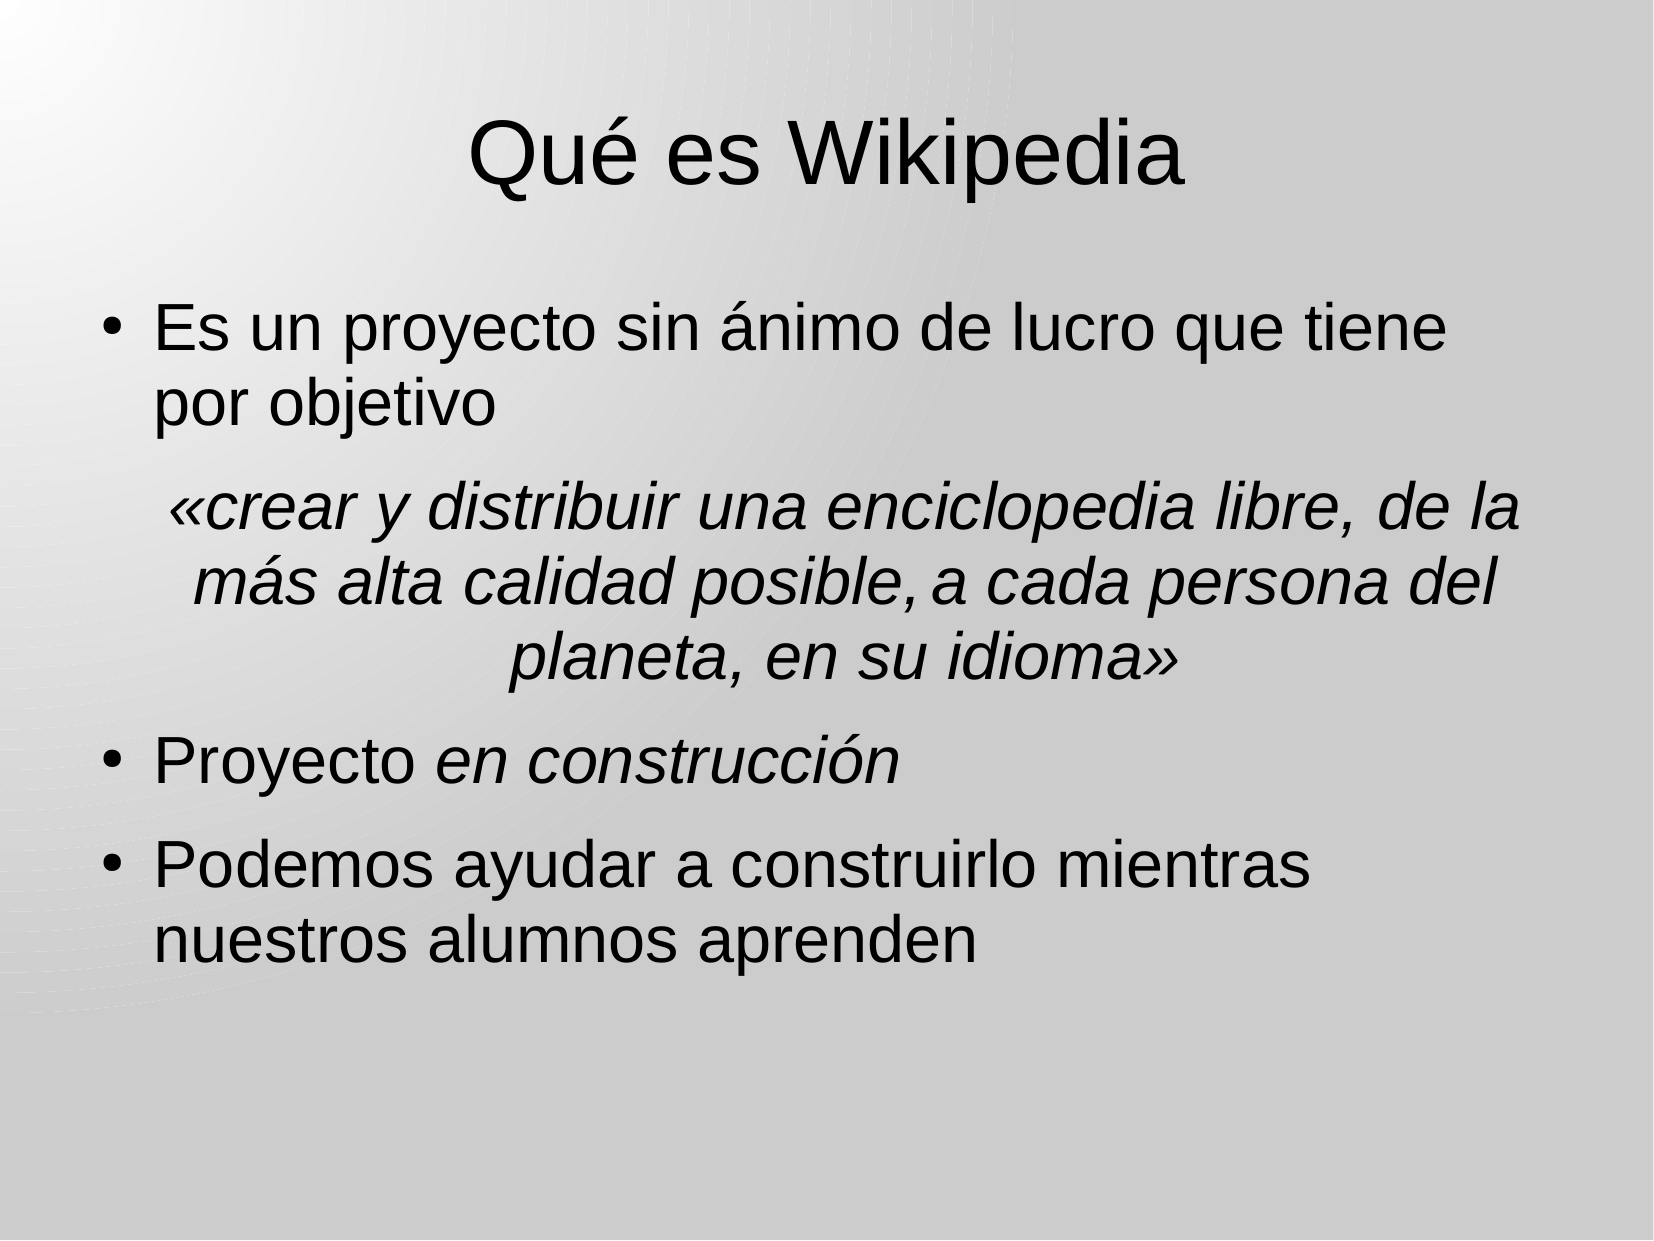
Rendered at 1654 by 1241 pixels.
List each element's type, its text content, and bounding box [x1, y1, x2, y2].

list Es un proyecto sin ánimo de lucro que tiene por objetivo «crear y distribuir una enciclopedia libre, de la más alta calidad posible, a cada persona del planeta, en su idioma» Proyecto en construcción Podemos ayudar a construirlo mientras nuestros alumnos aprenden [82, 290, 1538, 1109]
title Qué es Wikipedia [82, 49, 1571, 257]
